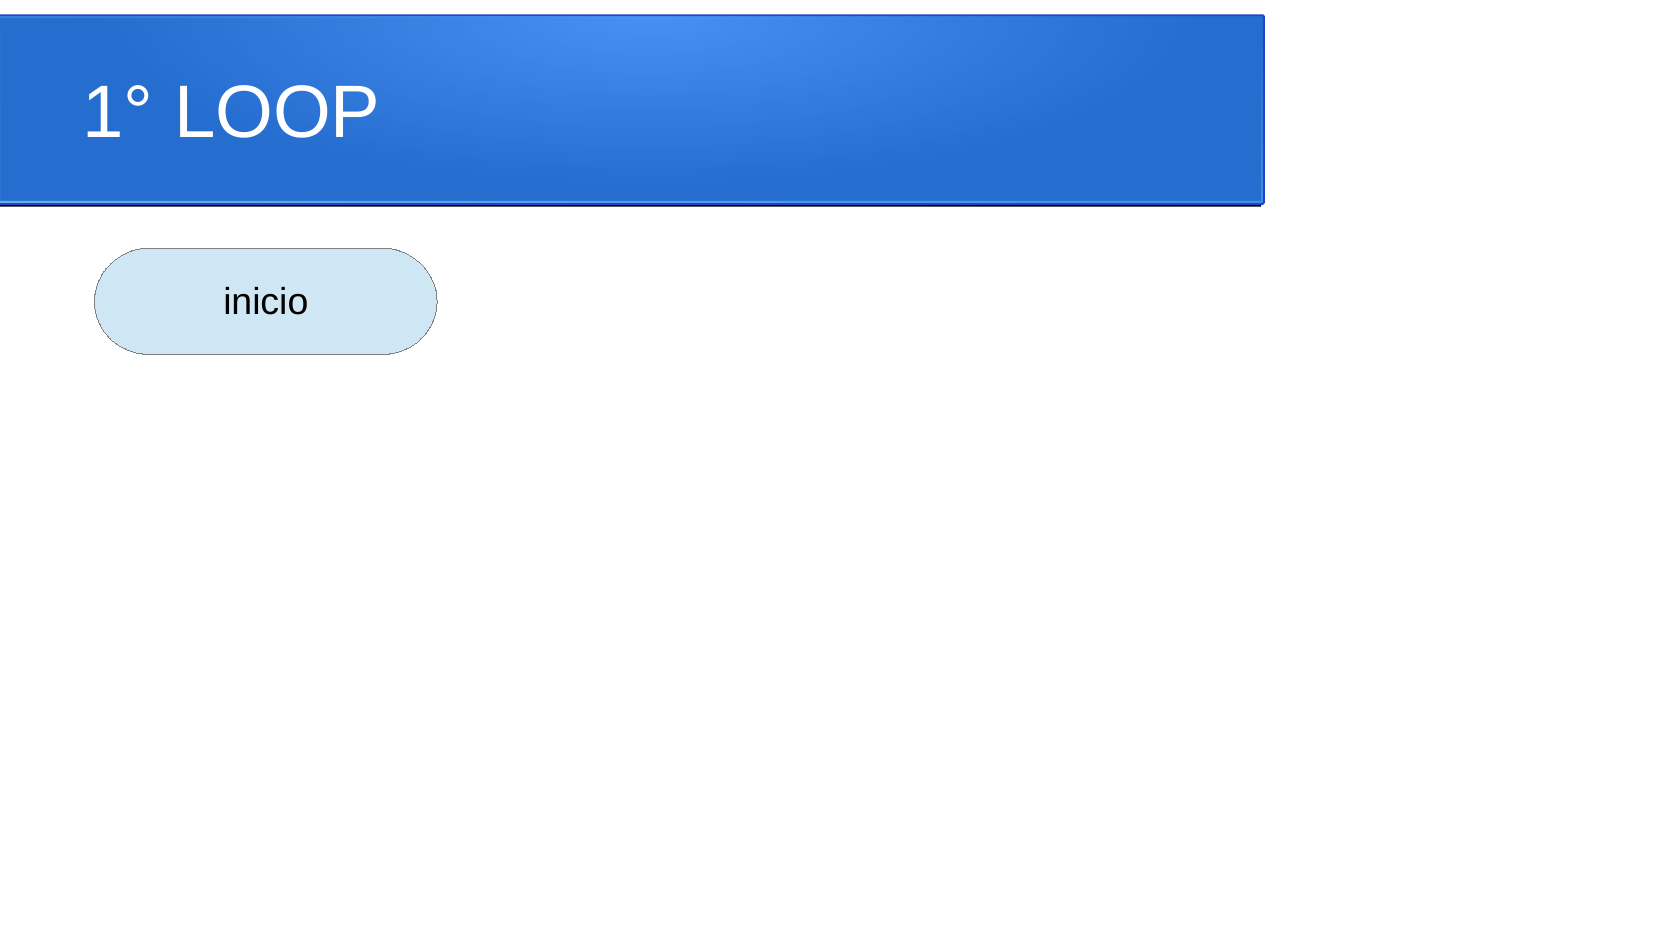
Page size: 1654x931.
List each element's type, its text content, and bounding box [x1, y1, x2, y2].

text_box inicio [94, 248, 438, 355]
title 1° LOOP [82, 35, 1235, 189]
